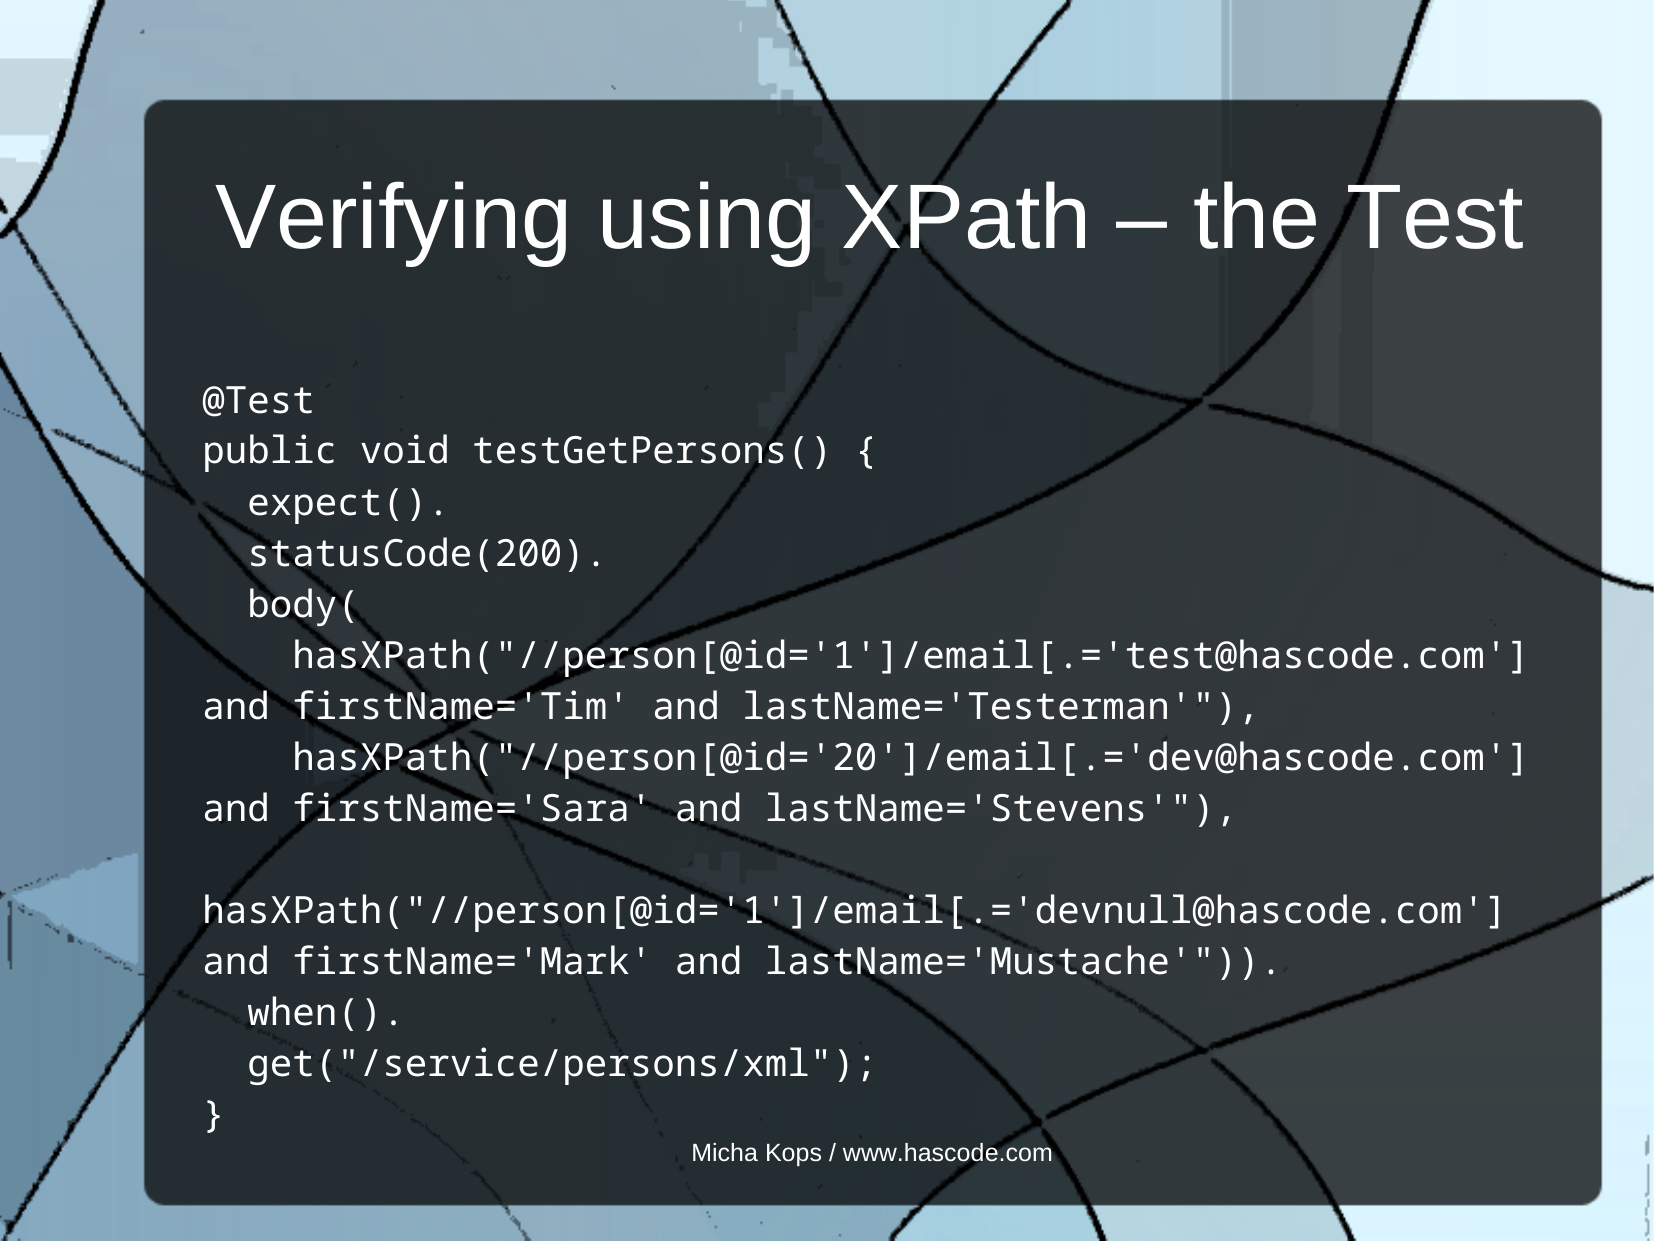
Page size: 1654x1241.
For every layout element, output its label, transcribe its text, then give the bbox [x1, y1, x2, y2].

text_box @Test public void testGetPersons() { expect(). statusCode(200). body( hasXPath("//person[@id='1']/email[.='test@hascode.com'] and firstName='Tim' and lastName='Testerman'"), hasXPath("//person[@id='20']/email[.='dev@hascode.com'] and firstName='Sara' and lastName='Stevens'"), hasXPath("//person[@id='1']/email[.='devnull@hascode.com'] and firstName='Mark' and lastName='Mustache'")). when(). get("/service/persons/xml"); } [187, 365, 1576, 1015]
title Verifying using XPath – the Test [159, 108, 1583, 325]
picture [0, 0, 1654, 1241]
